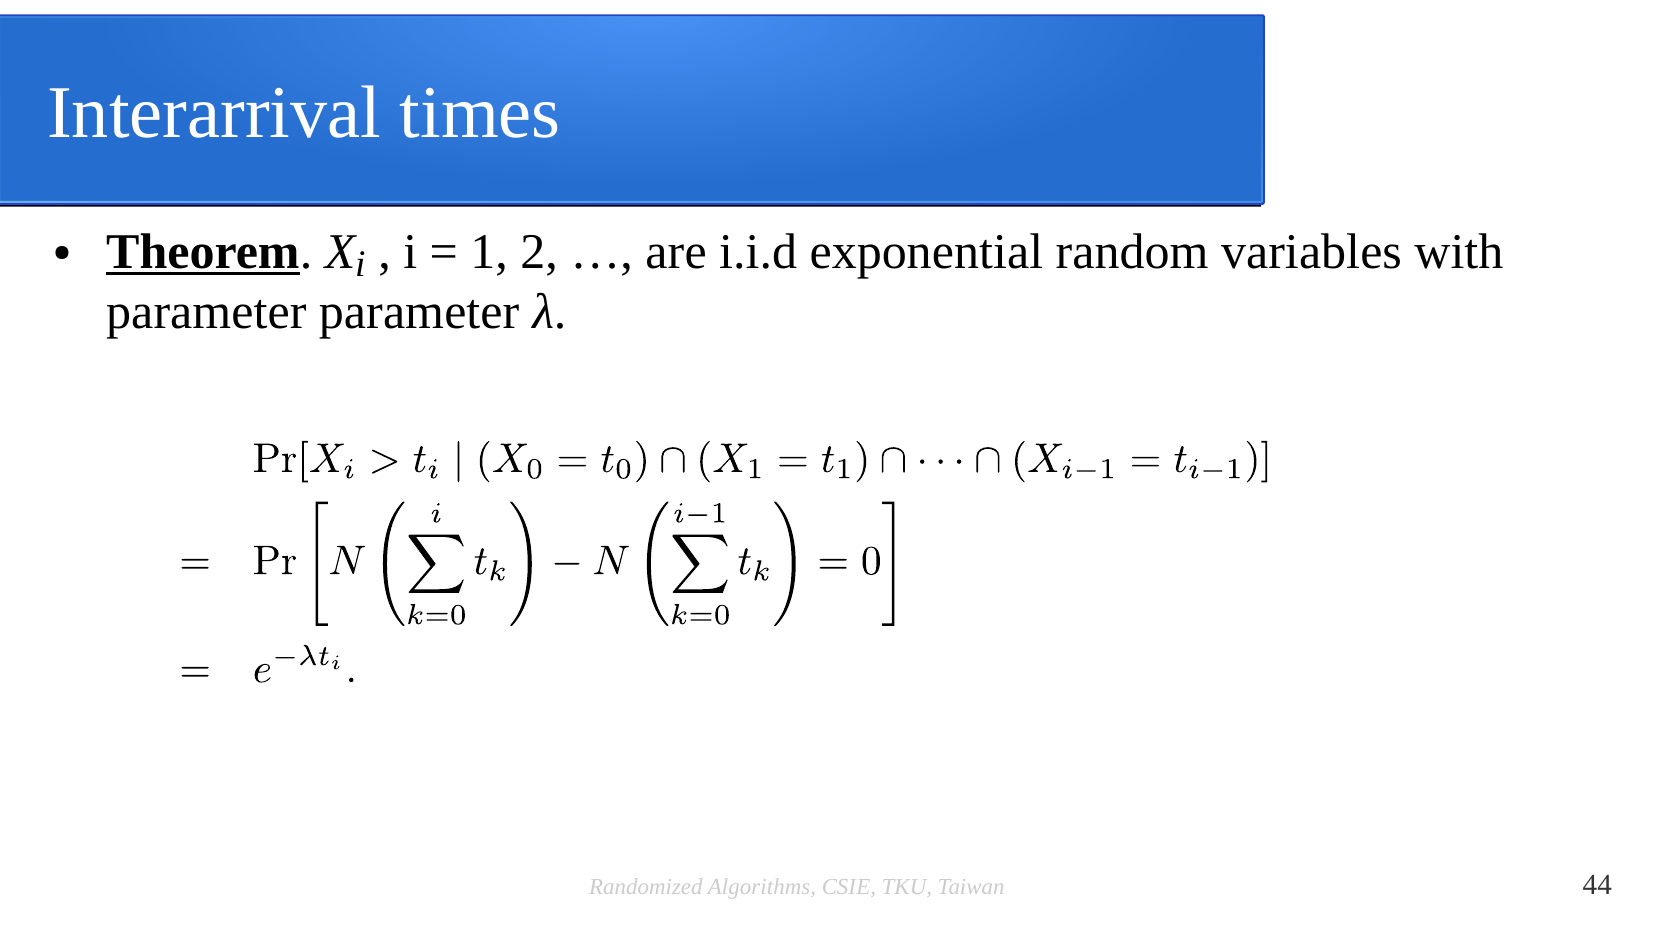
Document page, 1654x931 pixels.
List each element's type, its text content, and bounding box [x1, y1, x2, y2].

picture [177, 439, 1269, 685]
title Interarrival times [47, 35, 1199, 189]
list Theorem. Xi , i = 1, 2, …, are i.i.d exponential random variables with parameter parameter λ. [35, 224, 1524, 764]
